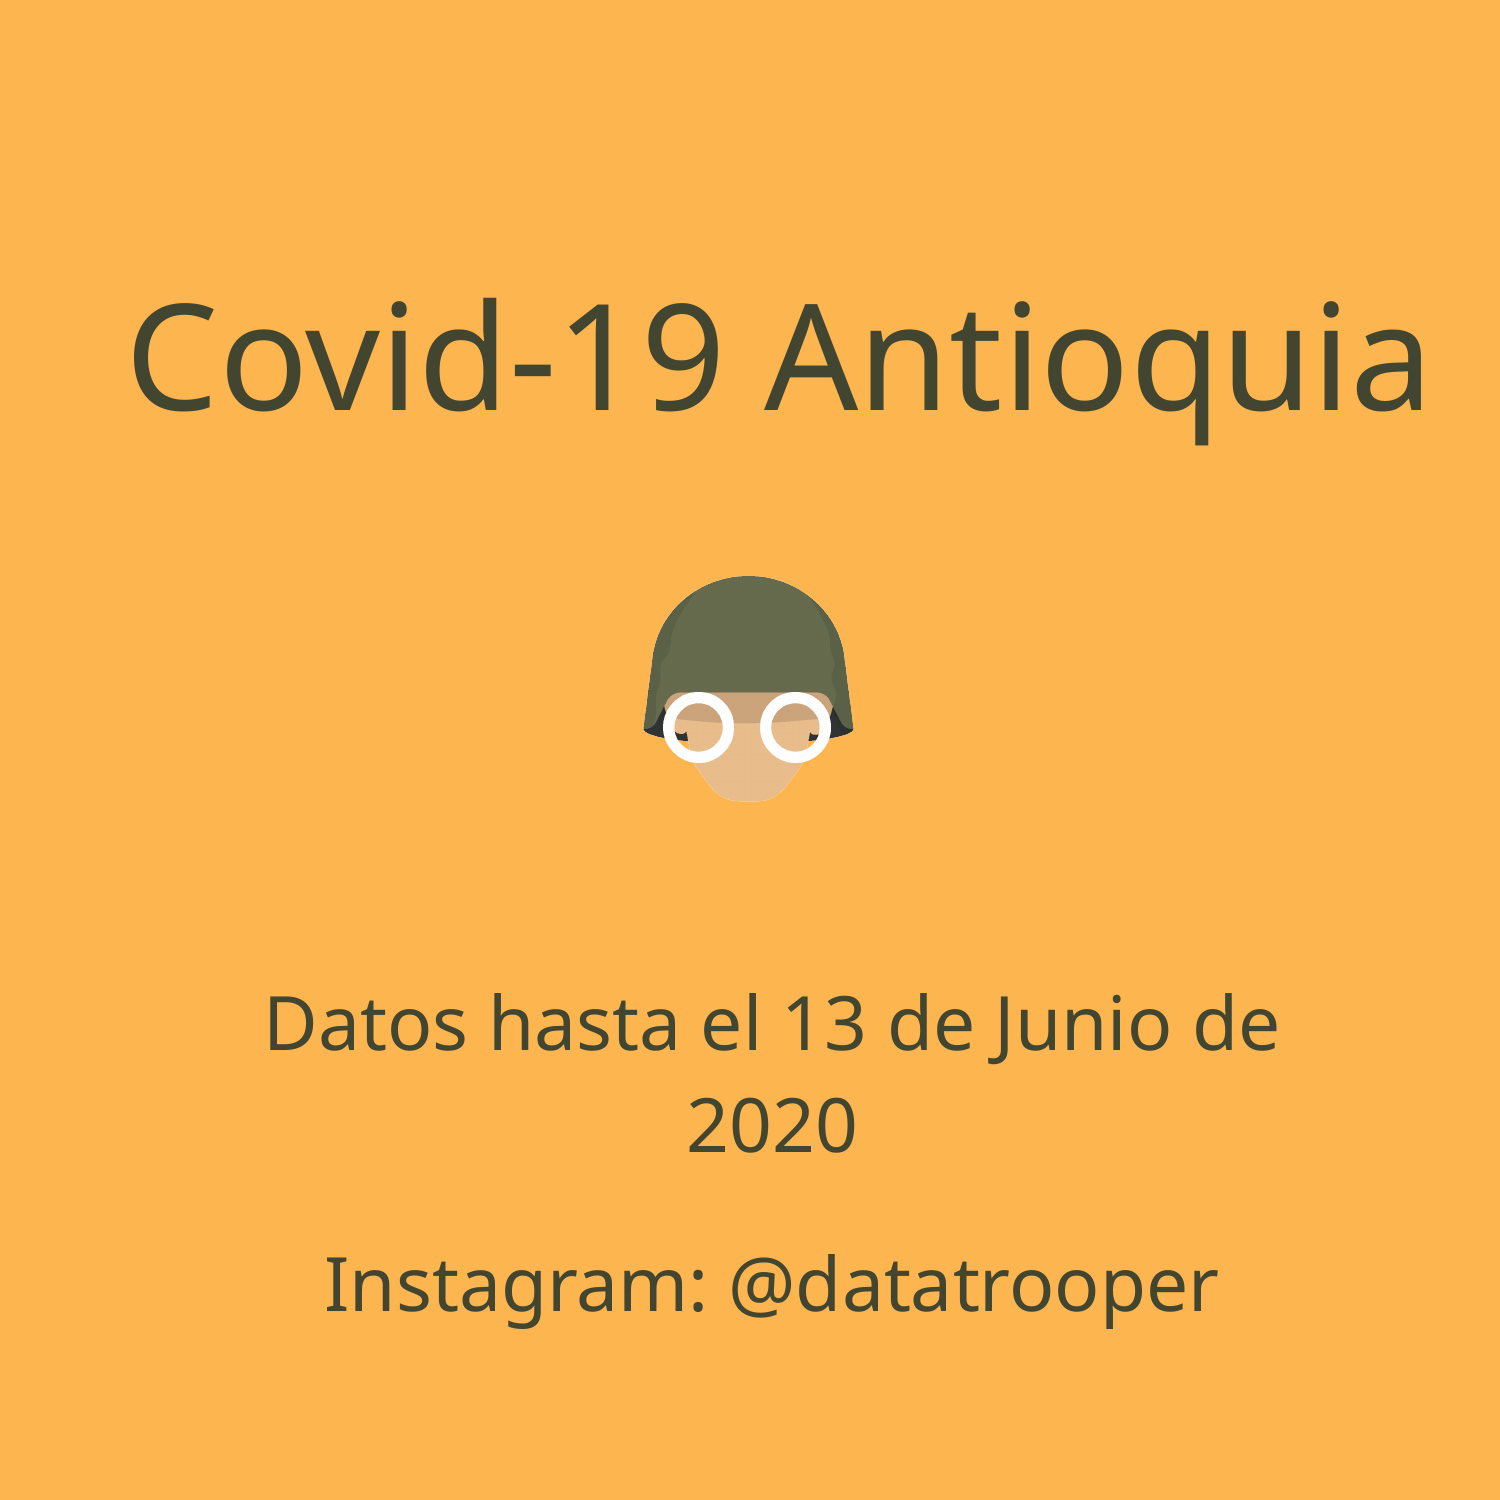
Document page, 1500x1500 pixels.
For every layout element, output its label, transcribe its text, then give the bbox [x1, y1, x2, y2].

title Covid-19 Antioquia [105, 104, 1455, 601]
title Instagram: @datatrooper [255, 1185, 1291, 1381]
title Datos hasta el 13 de Junio de 2020 [255, 975, 1290, 1171]
picture [600, 509, 886, 883]
